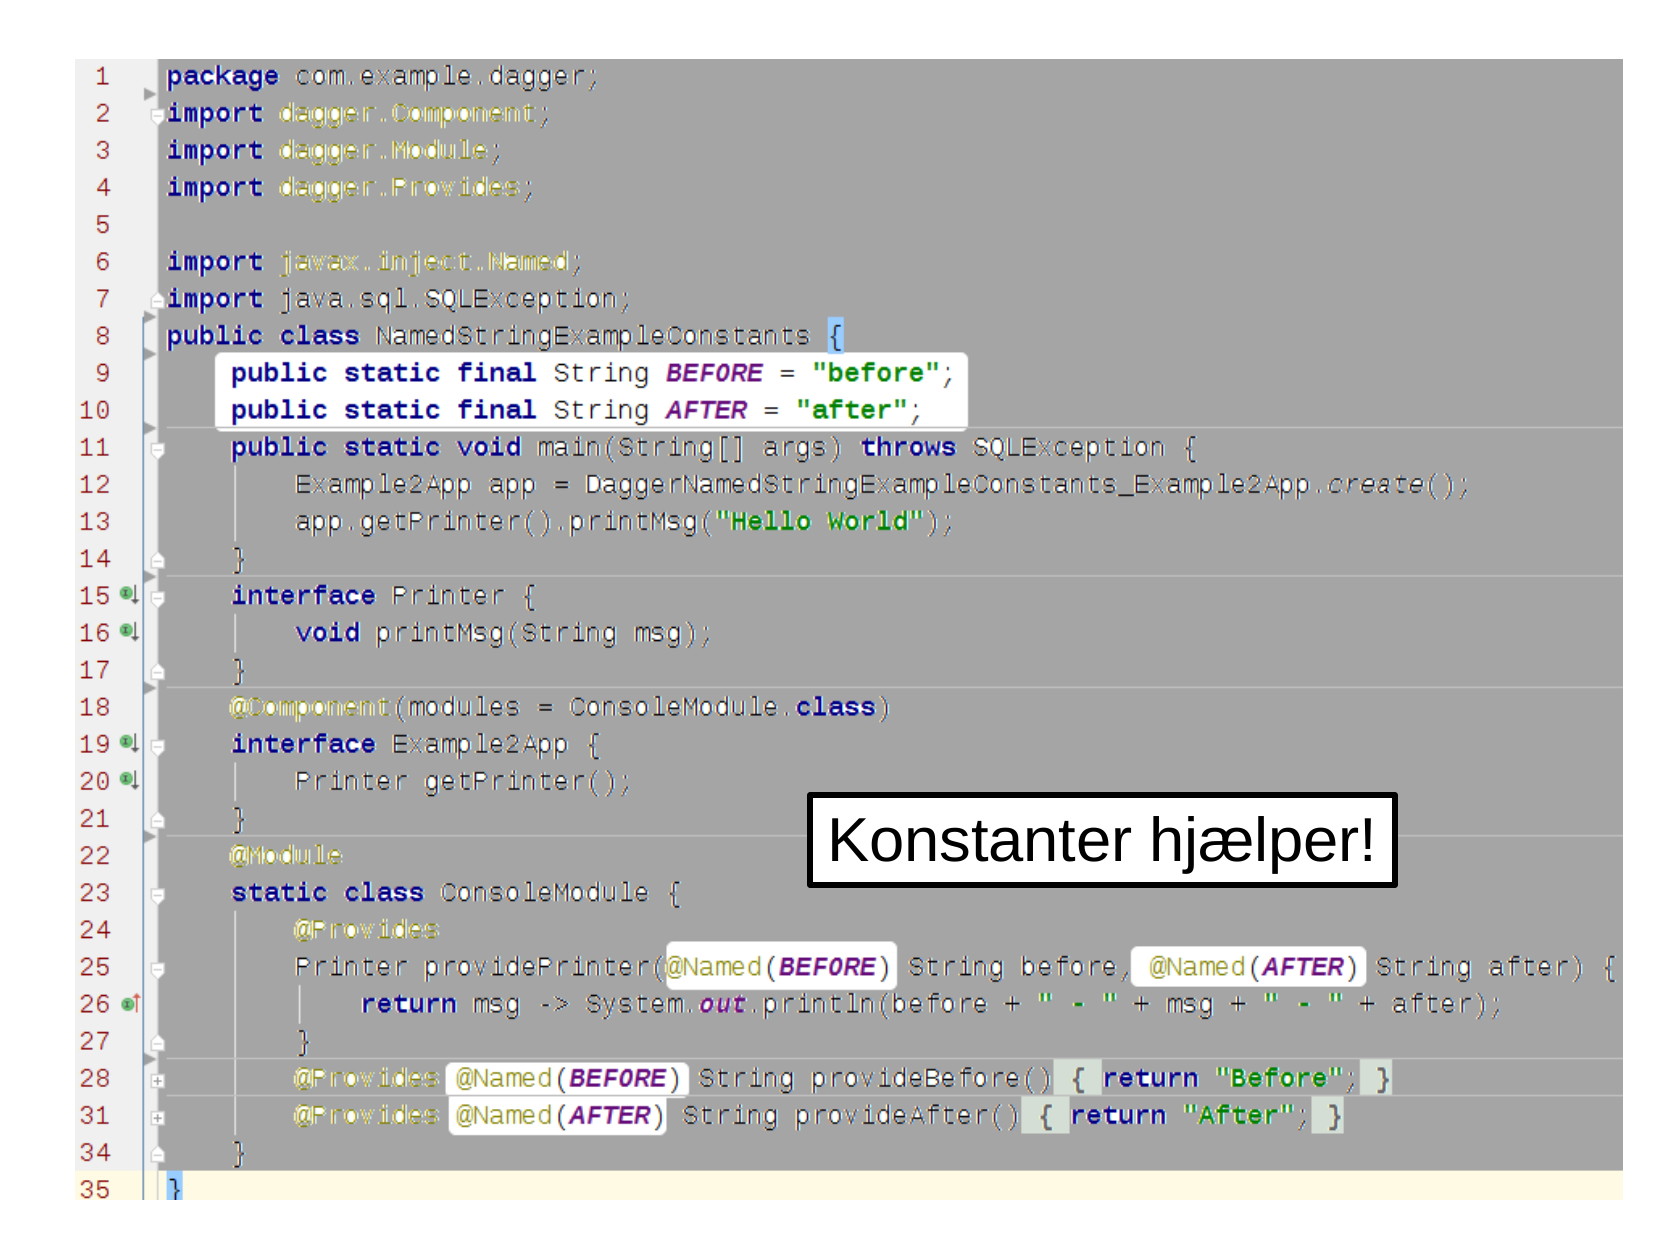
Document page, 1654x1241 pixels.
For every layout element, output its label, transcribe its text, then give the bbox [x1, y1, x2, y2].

picture [75, 59, 1623, 1201]
text_box Konstanter hjælper! [810, 795, 1396, 886]
